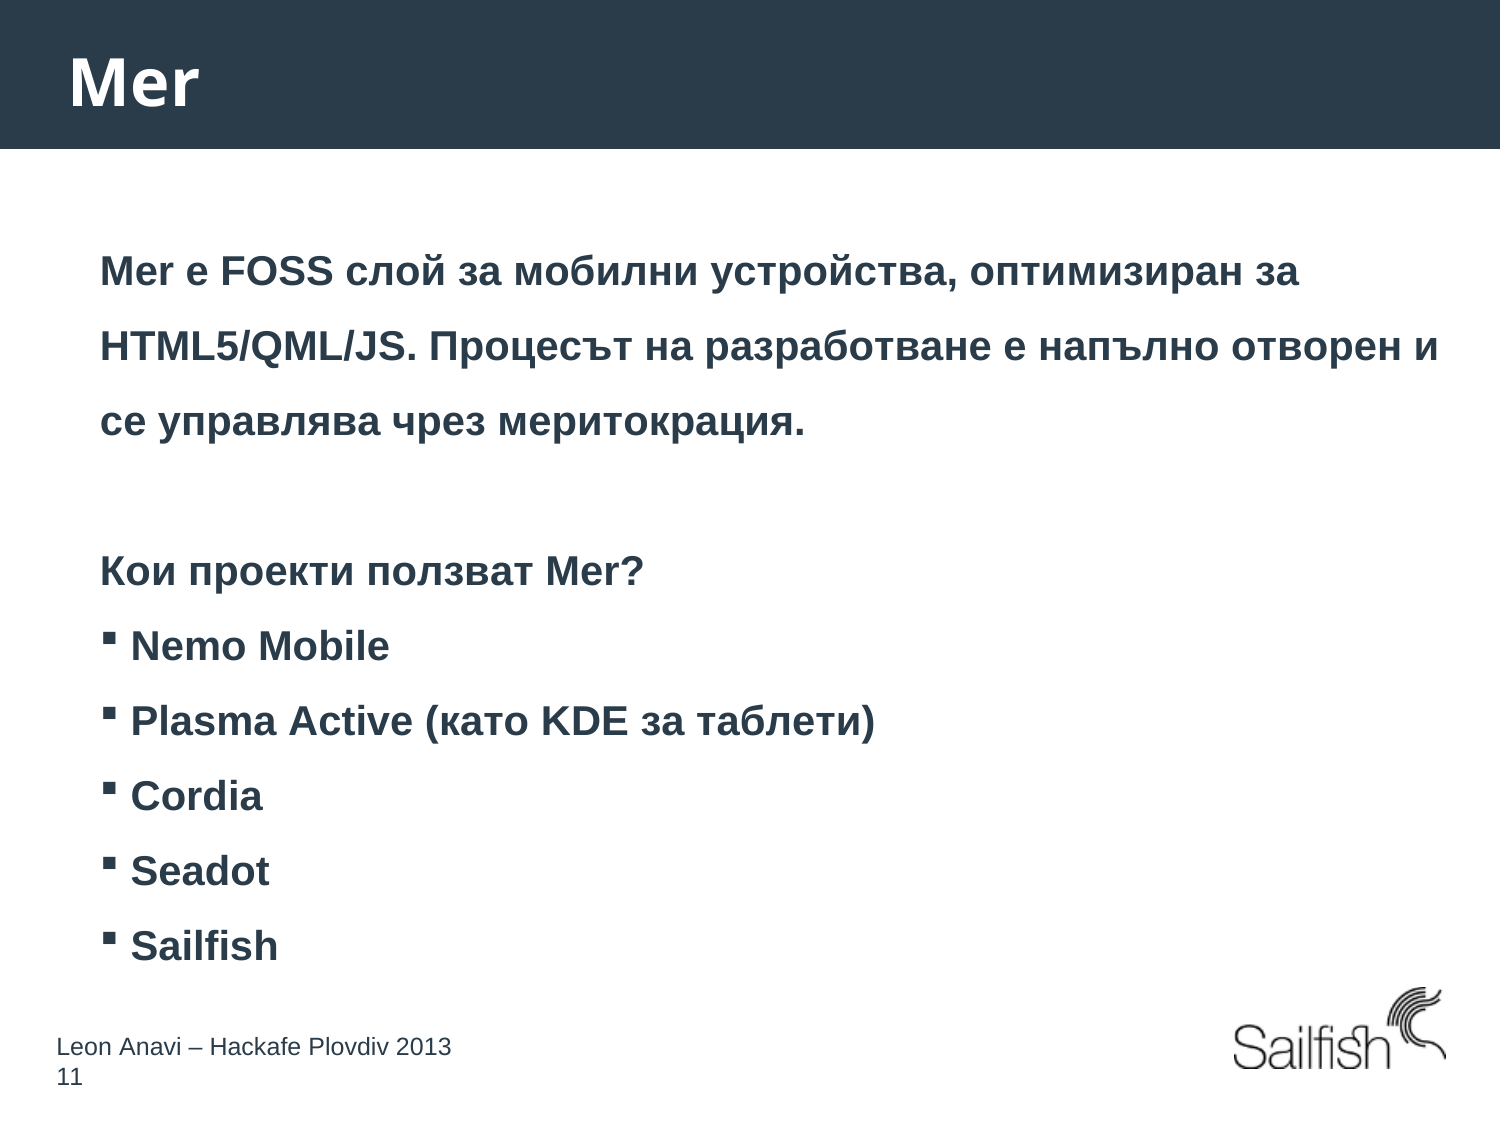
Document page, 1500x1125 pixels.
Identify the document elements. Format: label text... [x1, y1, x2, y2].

text_box Mer e FOSS слой за мобилни устройства, оптимизиран за HTML5/QML/JS. Процесът на разработване е напълно отворен и се управлява чрез меритокрация. Кои проекти ползват Mer? Nemo Mobile Plasma Active (като KDE за таблети) Cordia Seadot Sailfish [85, 211, 1500, 1052]
picture [1234, 1052, 1446, 1069]
text_box Mer [53, 32, 1466, 173]
